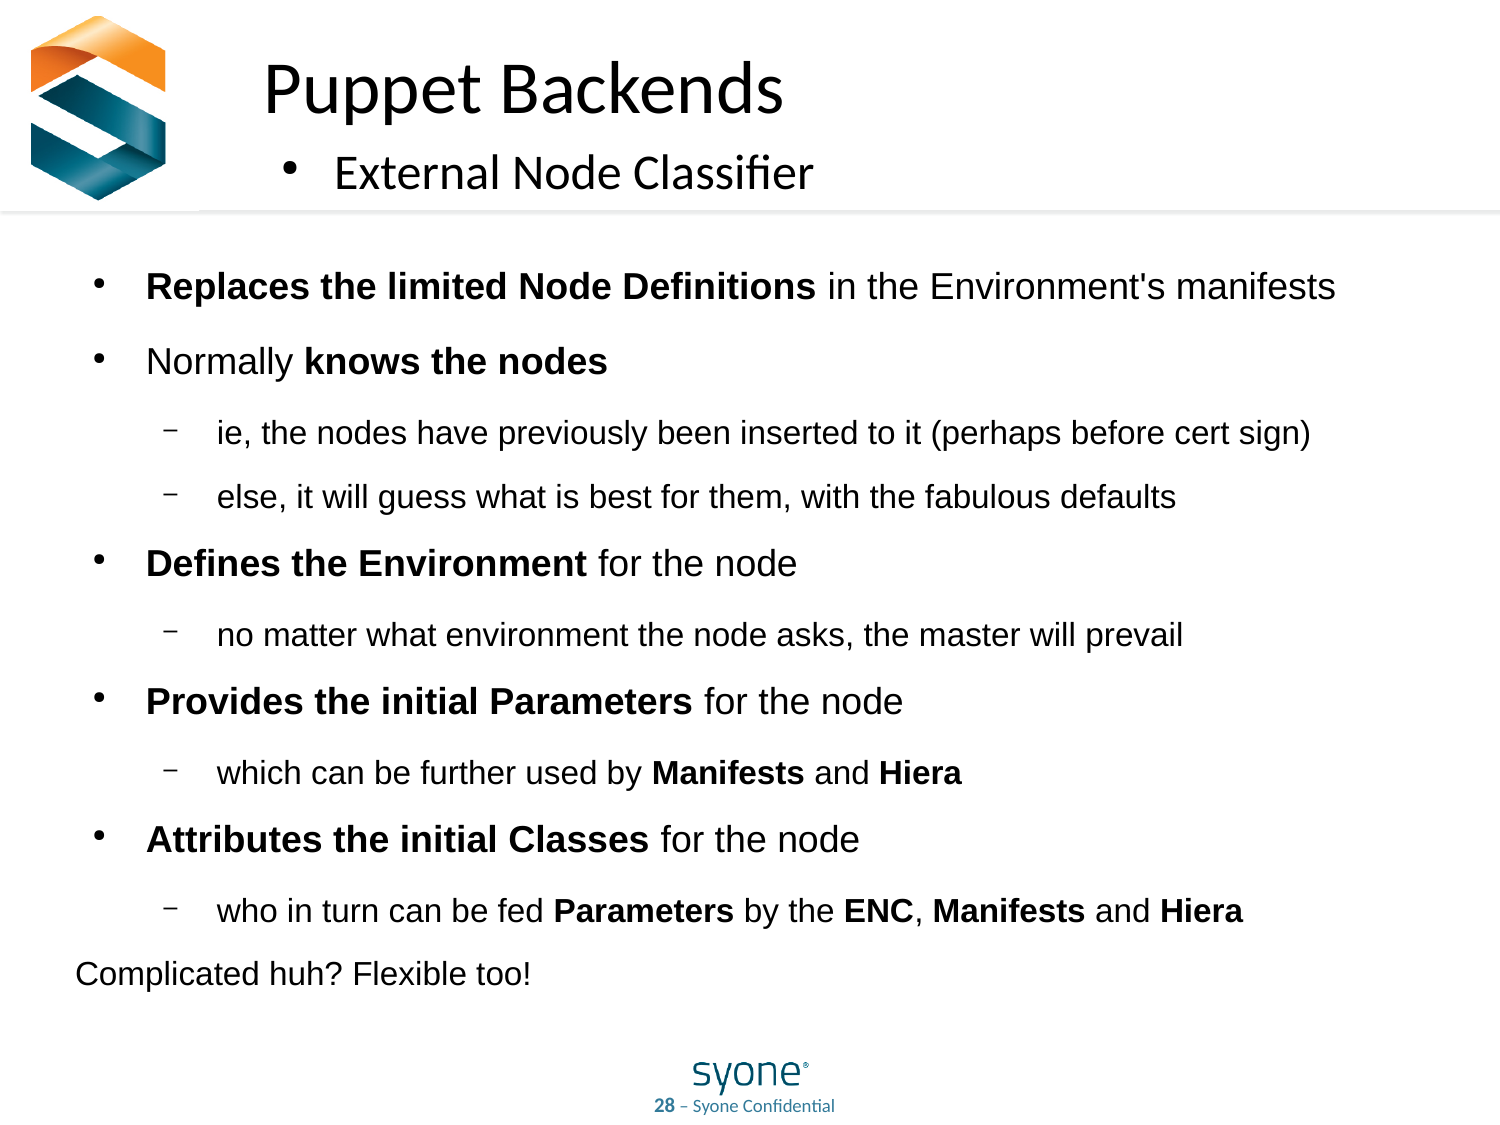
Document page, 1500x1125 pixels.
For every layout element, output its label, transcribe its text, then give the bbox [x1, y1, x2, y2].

list External Node Classifier [248, 139, 1355, 207]
picture [0, 0, 1500, 219]
picture [687, 1056, 813, 1098]
title Puppet Backends [248, 37, 1355, 129]
list Replaces the limited Node Definitions in the Environment's manifests Normally knows the nodes ie, the nodes have previously been inserted to it (perhaps before cert sign) else, it will guess what is best for them, with the fabulous defaults Defines the Environment for the node no matter what environment the node asks, the master will prevail Provides the initial Parameters for the node which can be further used by Manifests and Hiera Attributes the initial Classes for the node who in turn can be fed Parameters by the ENC, Manifests and Hiera Complicated huh? Flexible too! [75, 262, 1426, 1005]
